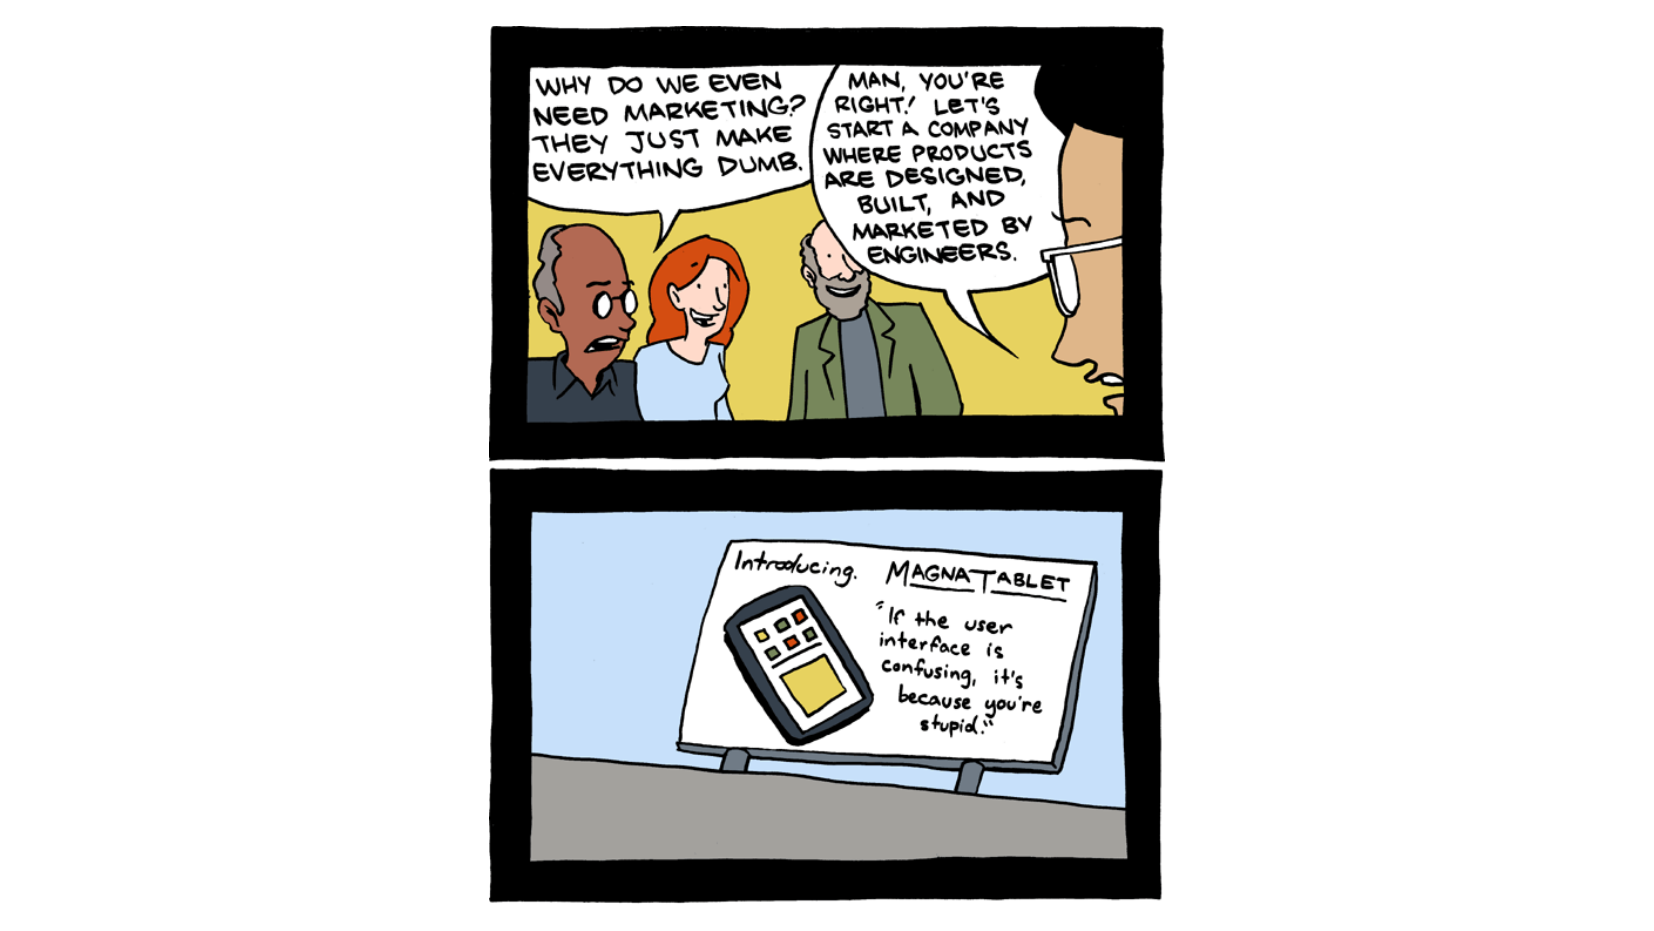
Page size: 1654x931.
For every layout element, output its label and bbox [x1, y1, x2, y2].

text_box [472, 0, 1182, 931]
picture [489, 26, 1165, 904]
